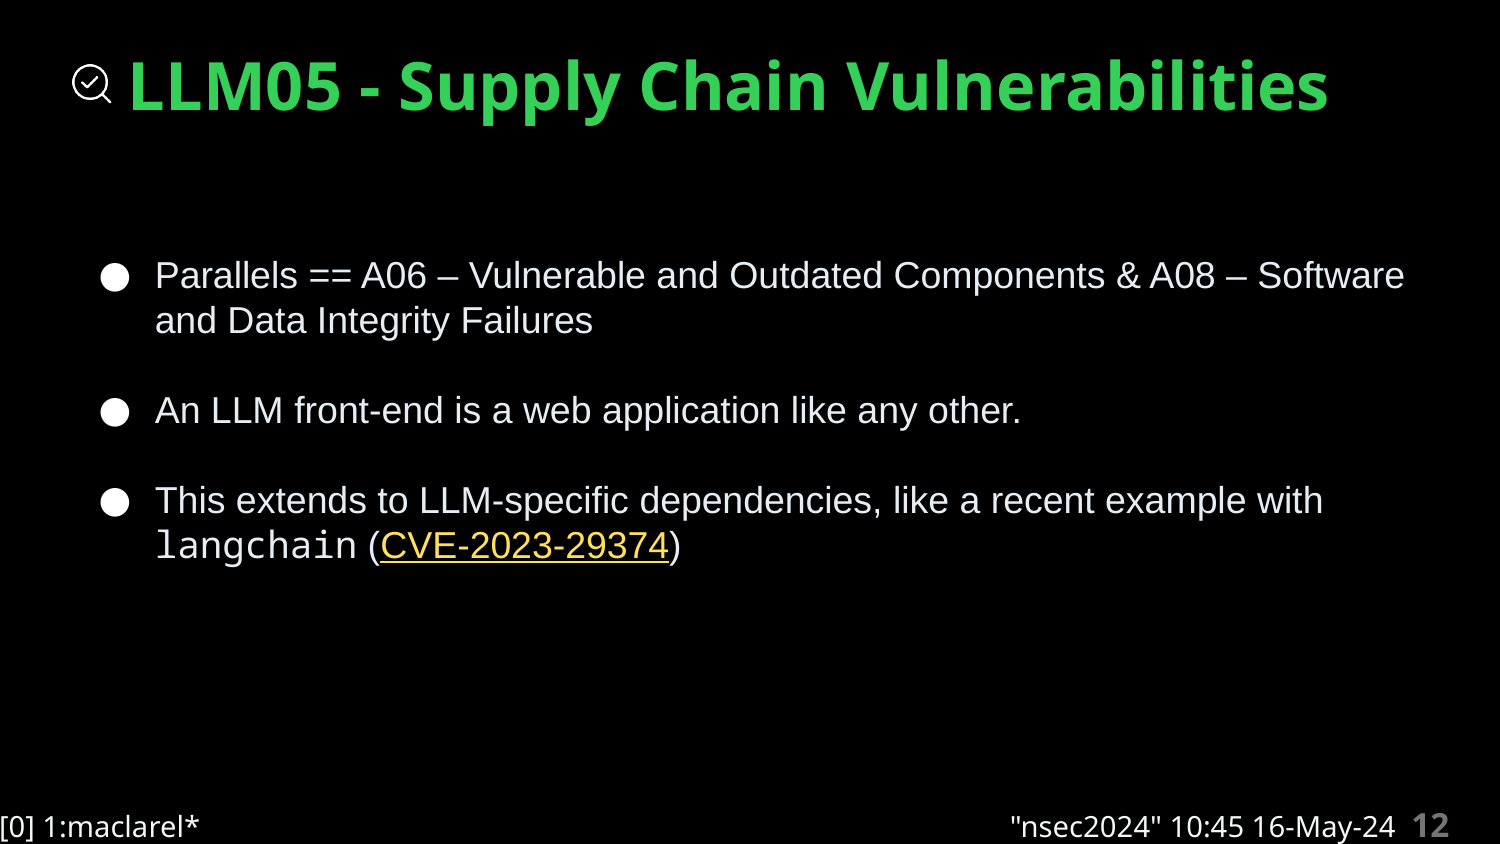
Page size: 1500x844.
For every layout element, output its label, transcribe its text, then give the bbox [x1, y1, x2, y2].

picture [72, 64, 112, 105]
text_box Parallels == A06 – Vulnerable and Outdated Components & A08 – Software and Data Integrity Failures An LLM front-end is a web application like any other. This extends to LLM-specific dependencies, like a recent example with langchain (CVE-2023-29374) [64, 235, 1435, 582]
text_box LLM05 - Supply Chain Vulnerabilities [112, 28, 1465, 139]
text_box [0] 1:maclarel* "nsec2024" 10:45 16-May-24 12 [0, 788, 1500, 844]
